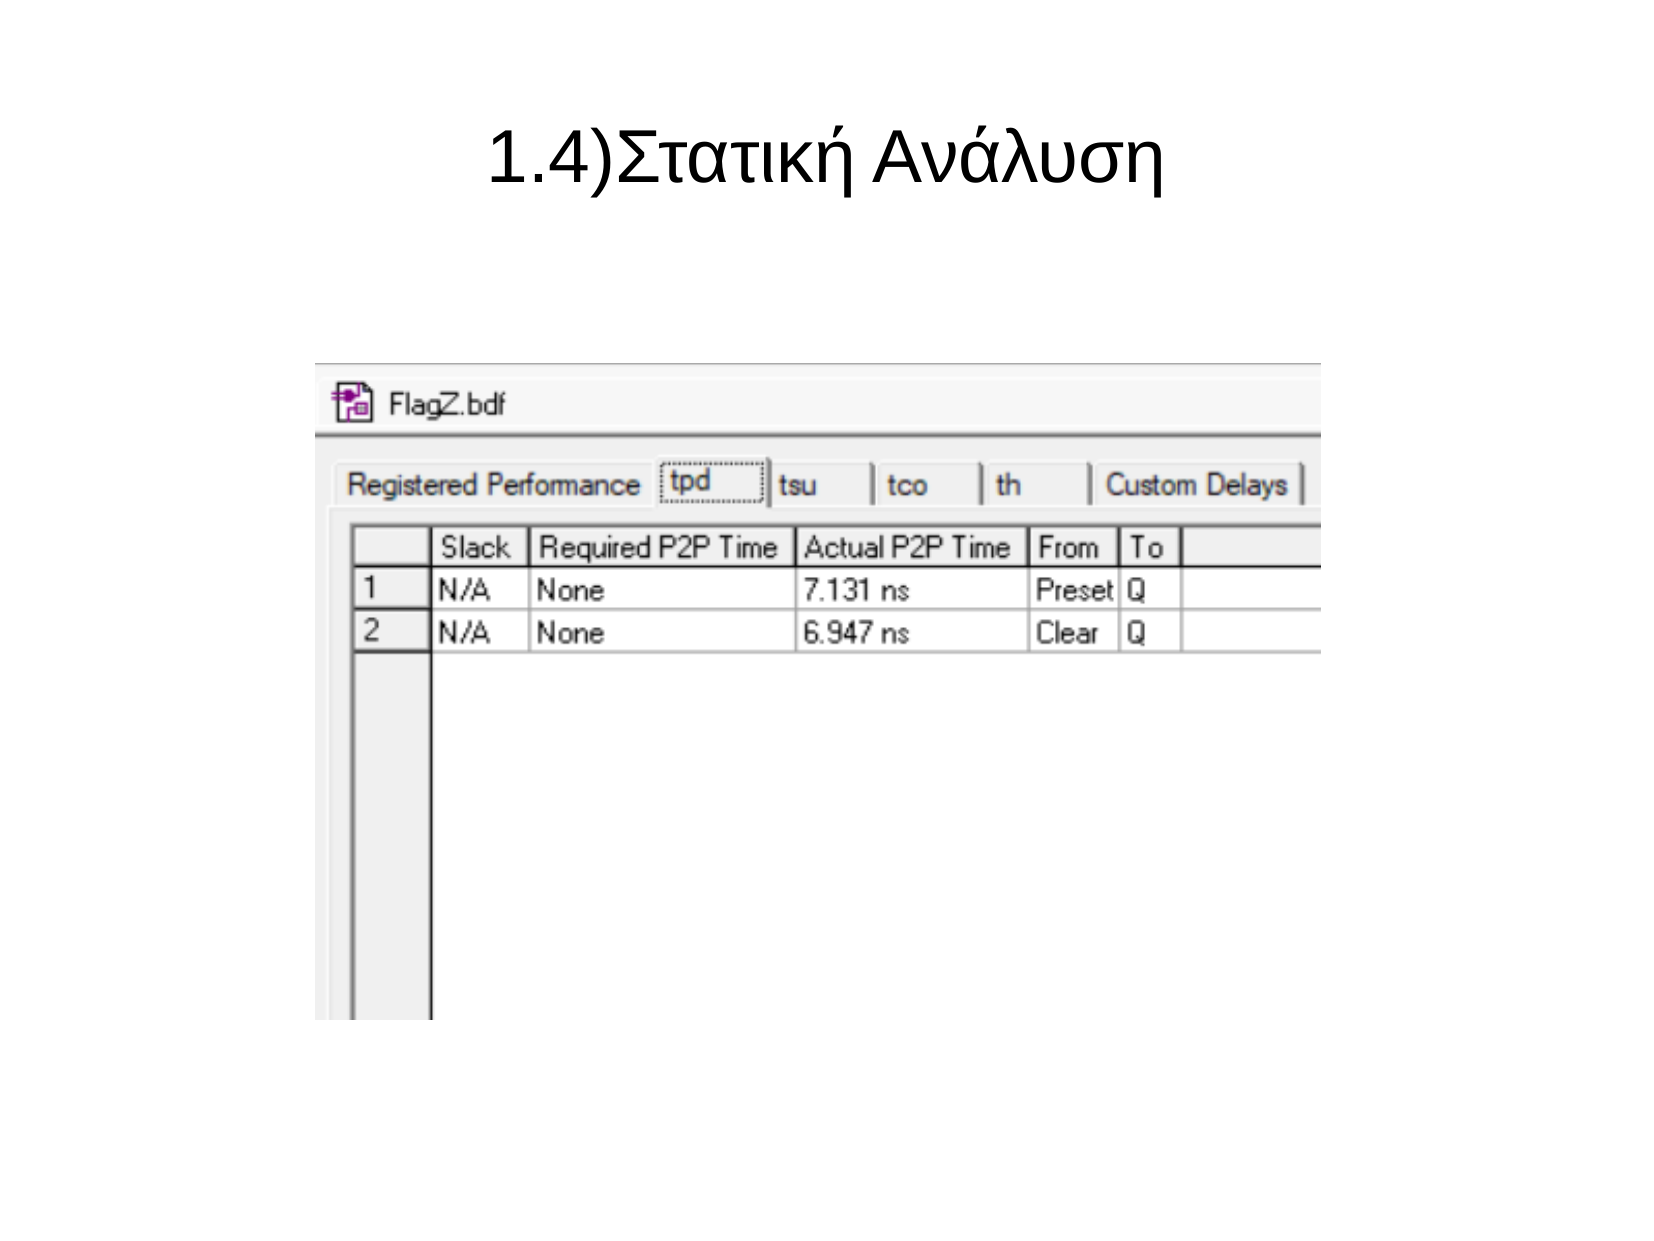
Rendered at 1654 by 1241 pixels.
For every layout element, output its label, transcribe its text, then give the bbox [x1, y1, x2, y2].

picture [315, 363, 1321, 1021]
title 1.4)Στατική Ανάλυση [82, 49, 1571, 257]
